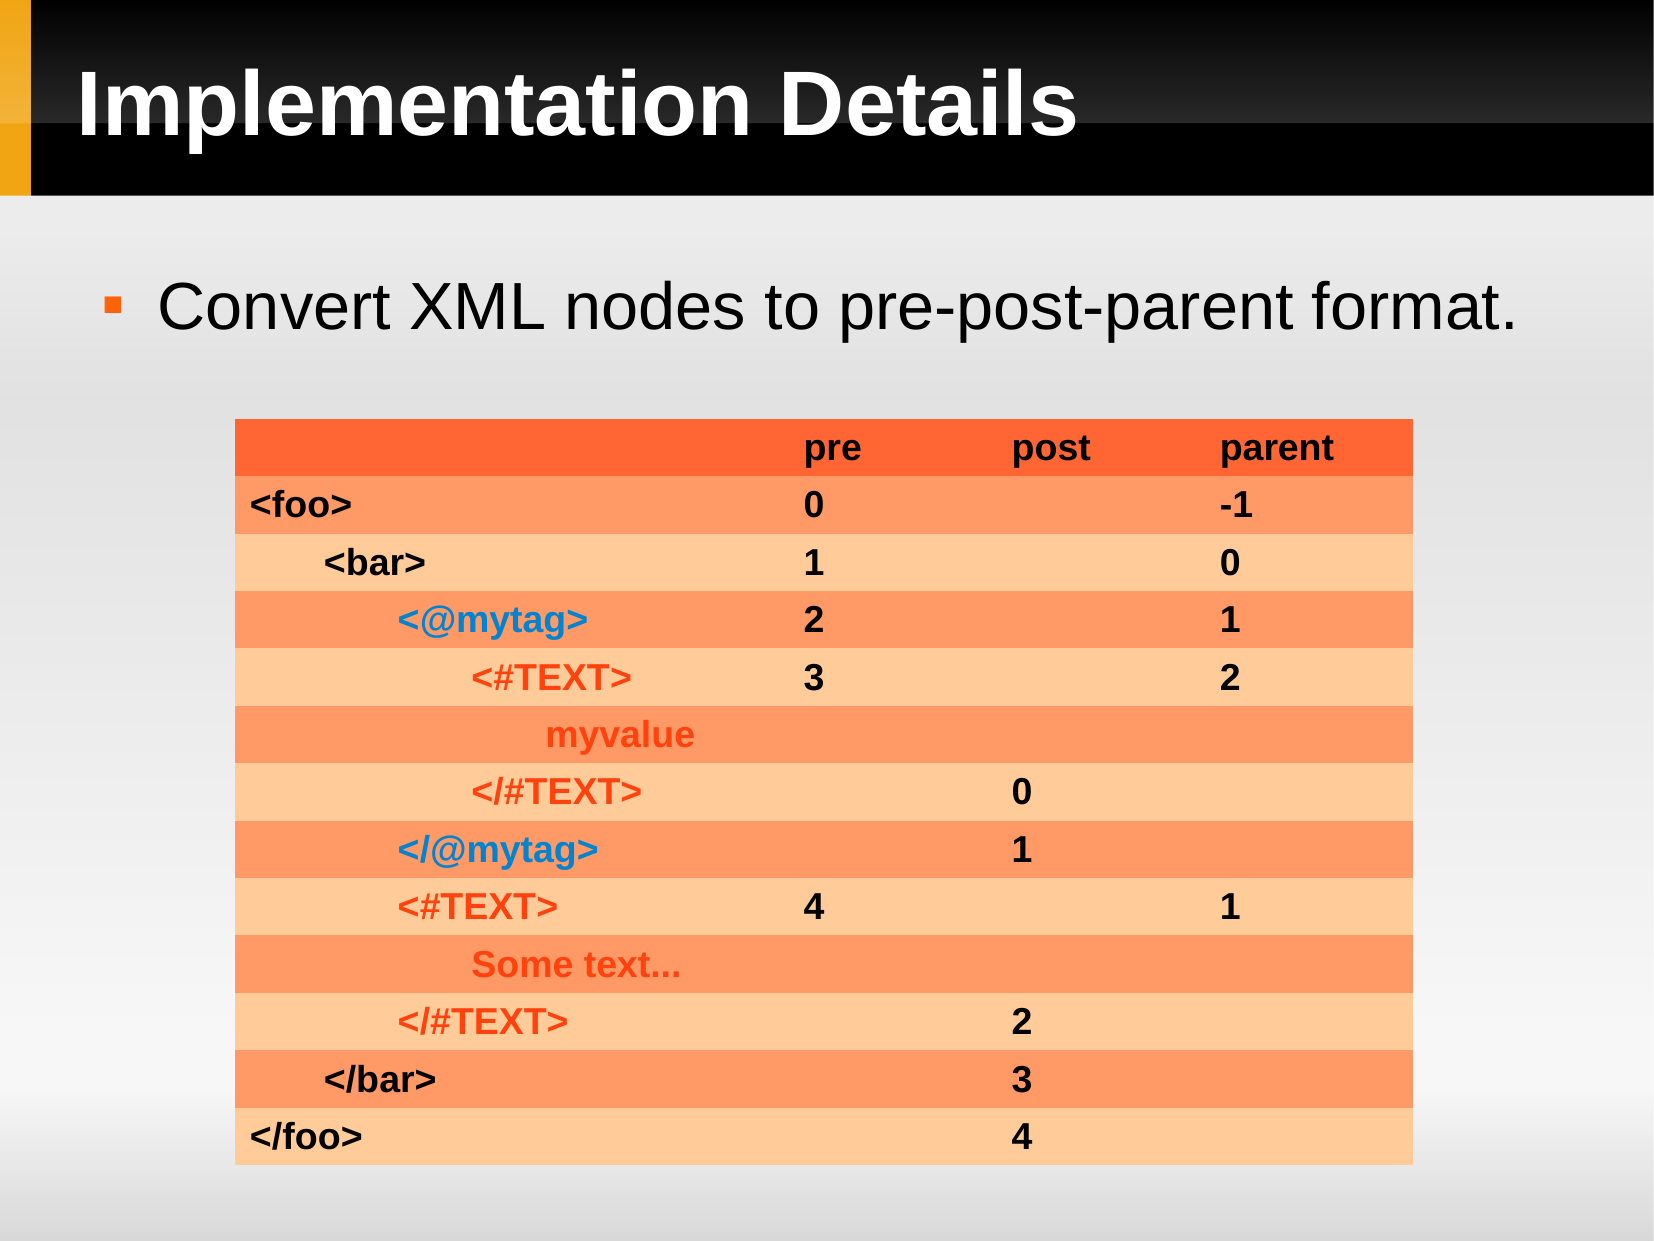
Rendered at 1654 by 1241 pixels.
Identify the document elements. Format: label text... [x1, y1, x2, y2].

table_cell [789, 706, 997, 763]
table_cell [997, 878, 1205, 935]
table_header [235, 419, 789, 476]
table_cell 4 [789, 878, 997, 935]
table_header post [997, 419, 1205, 476]
picture [0, 0, 1654, 1241]
table_cell 4 [997, 1108, 1205, 1165]
table_header pre [789, 419, 997, 476]
table_cell 1 [997, 821, 1205, 878]
table_cell 1 [1205, 591, 1413, 648]
table_cell 0 [1205, 534, 1413, 591]
table_cell [789, 1108, 997, 1165]
table_header parent [1205, 419, 1413, 476]
table_cell [997, 476, 1205, 534]
title Implementation Details [76, 0, 1565, 208]
table_cell 2 [789, 591, 997, 648]
table_cell myvalue [235, 706, 789, 763]
table_cell [1205, 993, 1413, 1050]
table_cell <#TEXT> [235, 648, 789, 706]
table_cell [789, 935, 997, 993]
table_cell 2 [1205, 648, 1413, 706]
list Convert XML nodes to pre-post-parent format. [86, 269, 1576, 413]
table_cell [1205, 821, 1413, 878]
table_cell <#TEXT> [235, 878, 789, 935]
table_cell [997, 706, 1205, 763]
table_cell </bar> [235, 1050, 789, 1108]
table_cell [1205, 935, 1413, 993]
table_cell 3 [789, 648, 997, 706]
table_cell [789, 763, 997, 821]
table_cell </@mytag> [235, 821, 789, 878]
table_cell <foo> [235, 476, 789, 534]
table_cell 2 [997, 993, 1205, 1050]
table_cell 1 [1205, 878, 1413, 935]
table_cell [1205, 706, 1413, 763]
table_cell </#TEXT> [235, 763, 789, 821]
table_cell <@mytag> [235, 591, 789, 648]
table_cell 0 [997, 763, 1205, 821]
table_cell <bar> [235, 534, 789, 591]
table_cell [789, 821, 997, 878]
table_cell </#TEXT> [235, 993, 789, 1050]
table_cell [997, 935, 1205, 993]
table_cell [1205, 1108, 1413, 1165]
table_cell -1 [1205, 476, 1413, 534]
table_cell 0 [789, 476, 997, 534]
table_cell [1205, 1050, 1413, 1108]
table_cell [997, 648, 1205, 706]
table_cell [789, 1050, 997, 1108]
table_cell 3 [997, 1050, 1205, 1108]
table_cell 1 [789, 534, 997, 591]
table_cell [997, 591, 1205, 648]
table_cell [789, 993, 997, 1050]
table_cell </foo> [235, 1108, 789, 1165]
table_cell [997, 534, 1205, 591]
table_cell [1205, 763, 1413, 821]
table_cell Some text... [235, 935, 789, 993]
